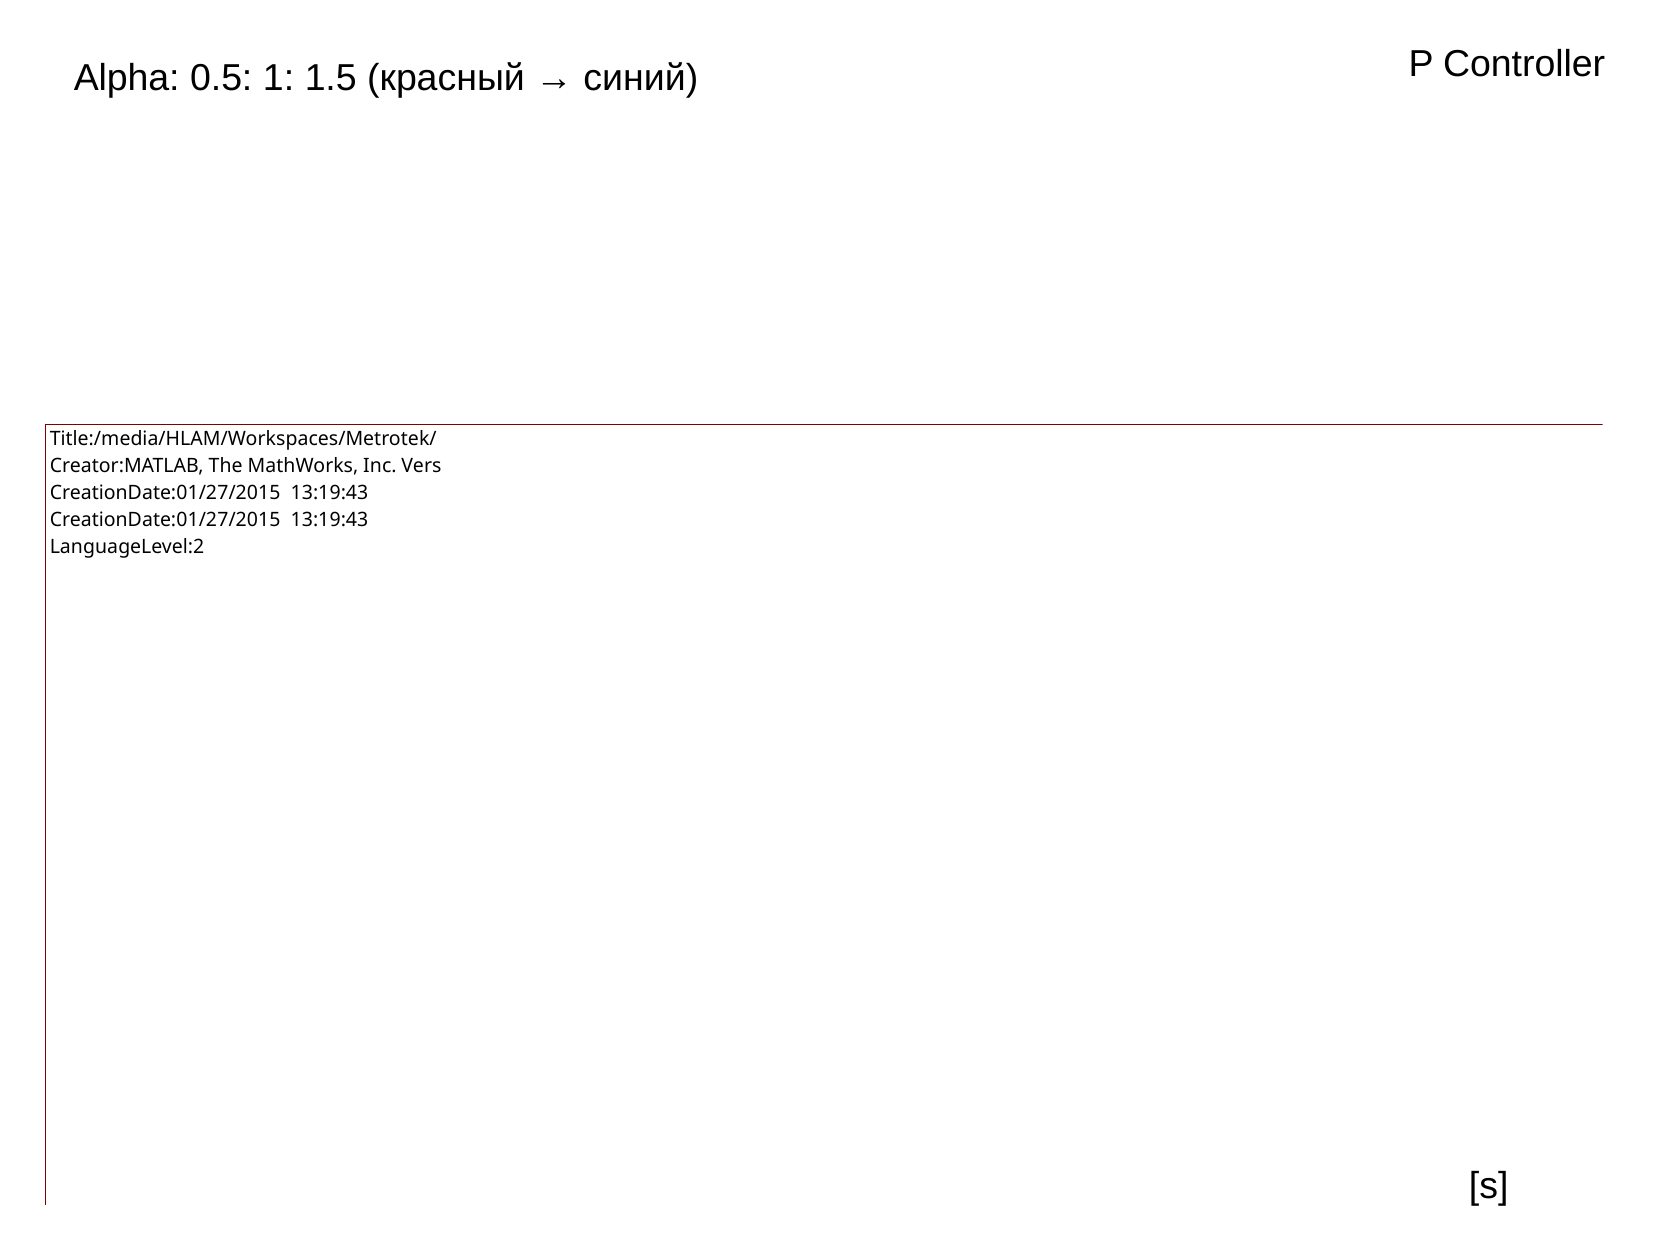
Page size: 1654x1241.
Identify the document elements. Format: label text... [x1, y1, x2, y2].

text_box P Controller [1393, 35, 1621, 93]
picture [43, 422, 1603, 1205]
text_box [s] [1454, 1157, 1524, 1215]
text_box Alpha: 0.5: 1: 1.5 (красный → синий) [59, 49, 725, 107]
